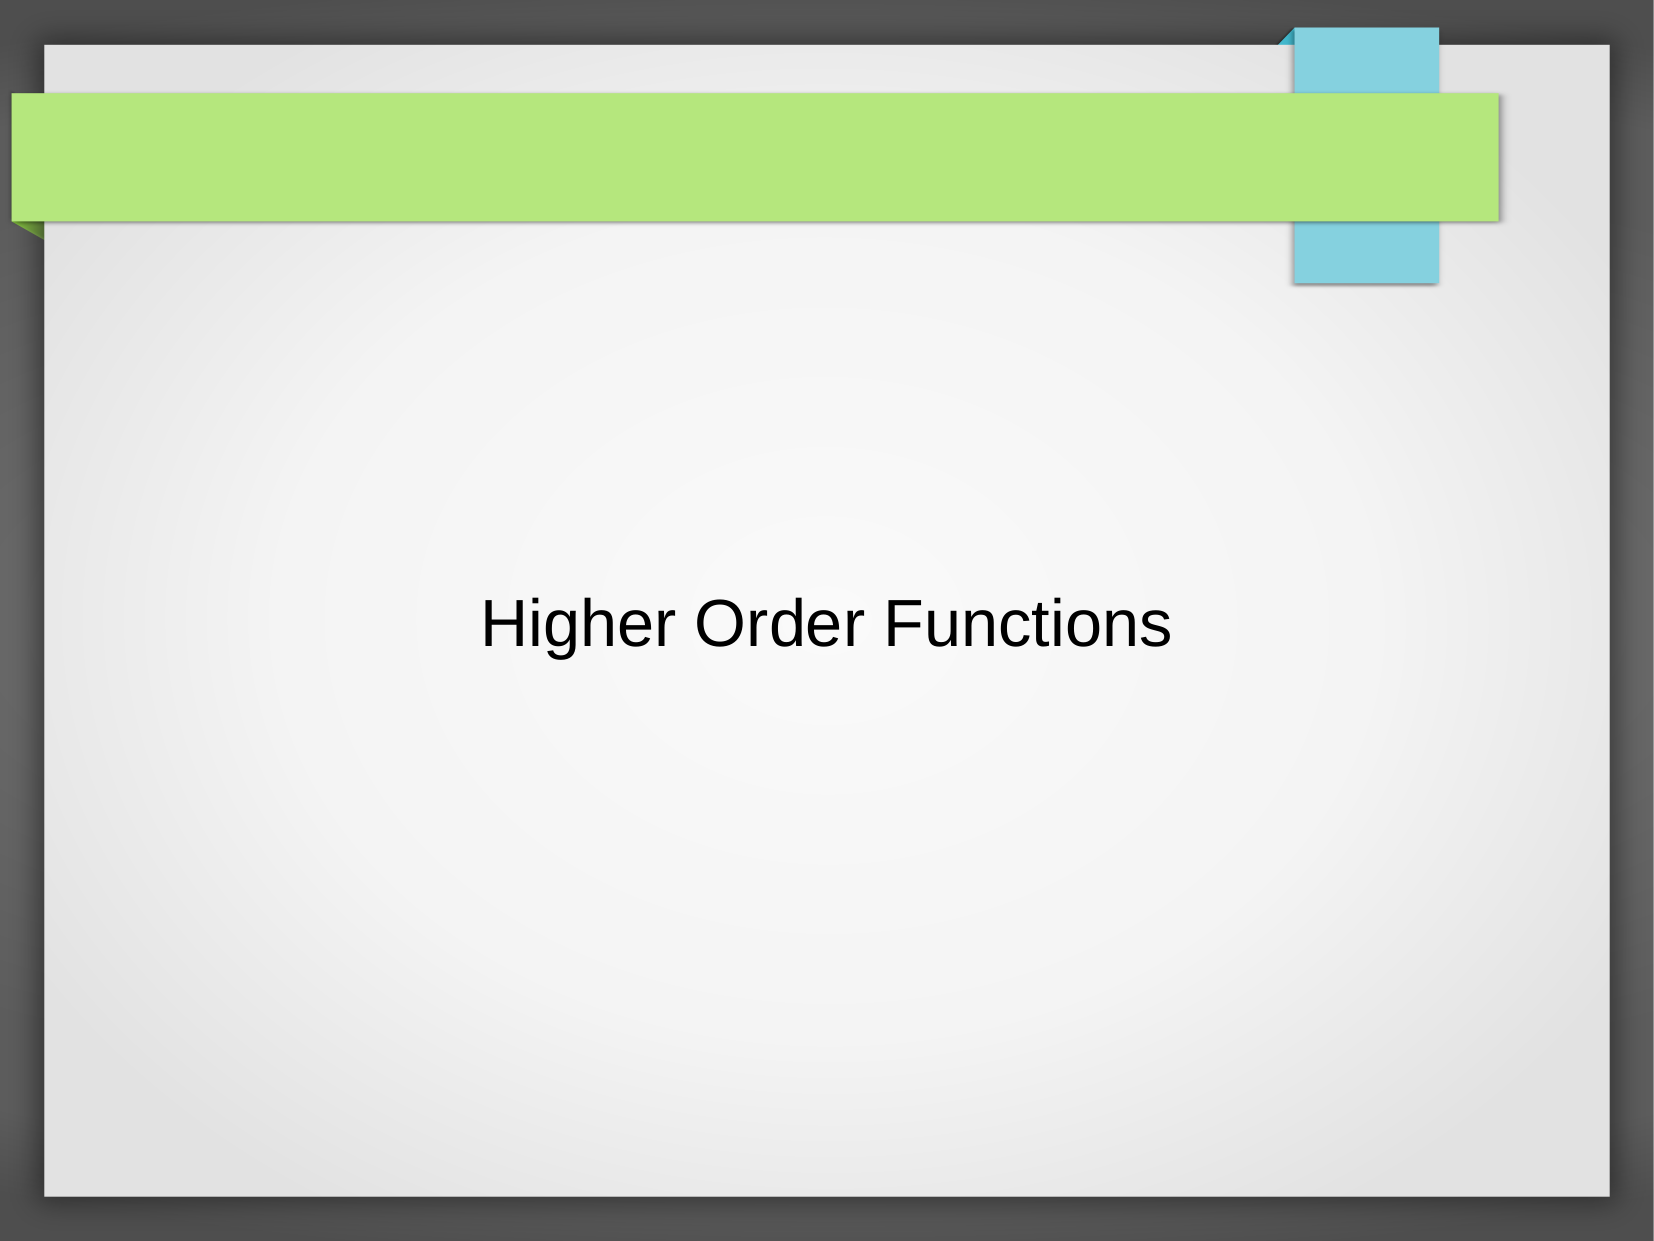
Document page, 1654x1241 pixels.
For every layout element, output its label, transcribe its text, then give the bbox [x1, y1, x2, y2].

subtitle Higher Order Functions [236, 349, 1418, 898]
picture [0, 0, 1654, 1241]
